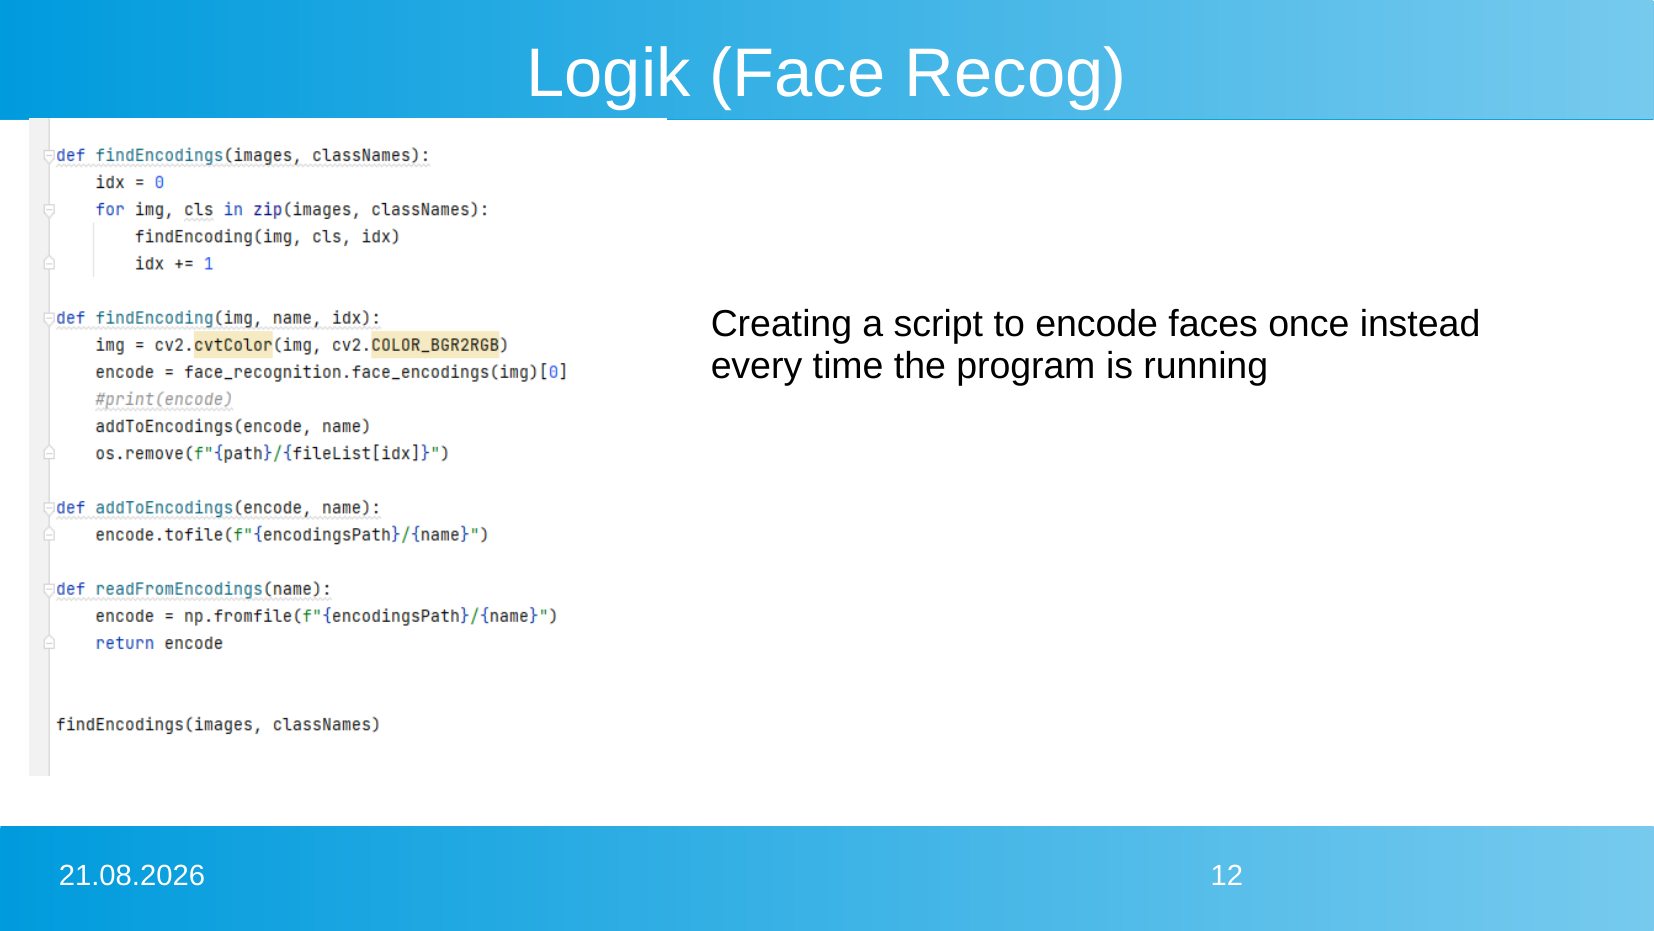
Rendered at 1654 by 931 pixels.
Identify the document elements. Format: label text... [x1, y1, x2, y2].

picture [29, 111, 667, 776]
title Logik (Face Recog) [59, 27, 1595, 111]
text_box 12.06.2023 [59, 856, 443, 916]
text_box Creating a script to encode faces once instead every time the program is running [696, 295, 1506, 395]
text_box <number> [1210, 856, 1595, 916]
